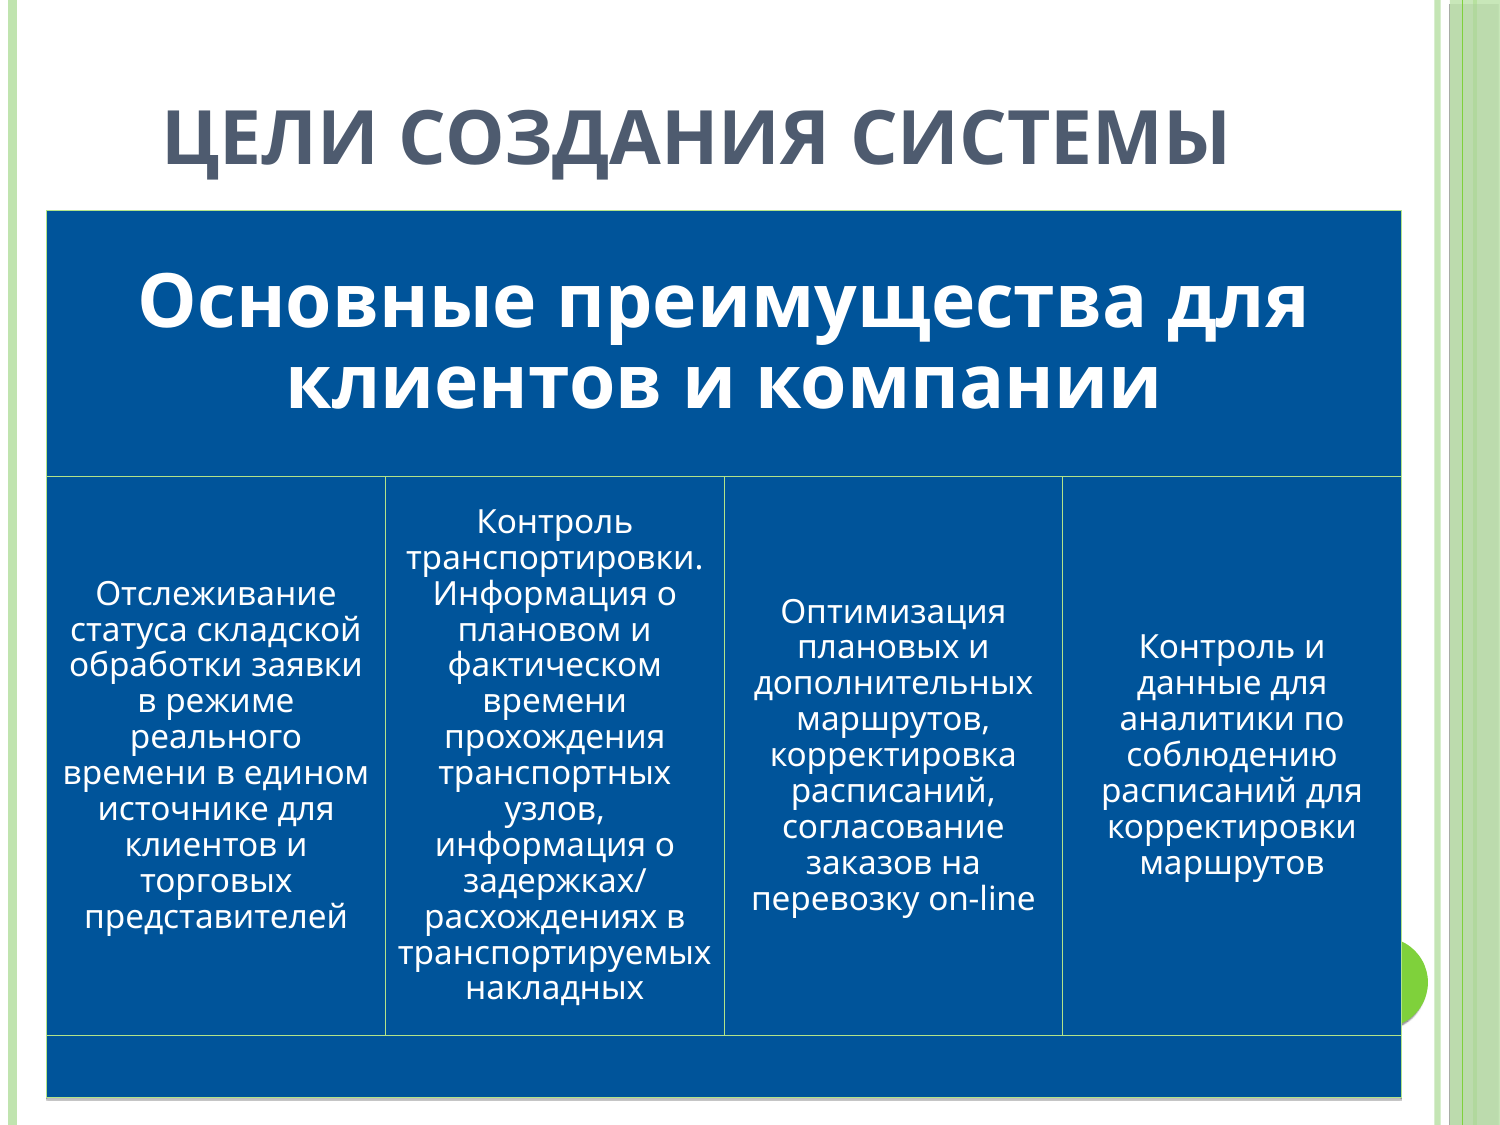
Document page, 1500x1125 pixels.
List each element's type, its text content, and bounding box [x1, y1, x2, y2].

text_box Контроль транспортировки. Информация о плановом и фактическом времени прохождения транспортных узлов, информация о задержках/ расхождениях в транспортируемых накладных [385, 476, 724, 1035]
text_box Контроль и данные для аналитики по соблюдению расписаний для корректировки маршрутов [1062, 476, 1402, 1035]
text_box Отслеживание статуса складской обработки заявки в режиме реального времени в едином источнике для клиентов и торговых представителей [46, 476, 385, 1035]
text_box Оптимизация плановых и дополнительных маршрутов, корректировка расписаний, согласование заказов на перевозку on-line [724, 476, 1062, 1035]
text_box Основные преимущества для клиентов и компании [46, 210, 1402, 476]
text_box [46, 1035, 1402, 1098]
title Цели создания системы [35, 35, 1359, 188]
